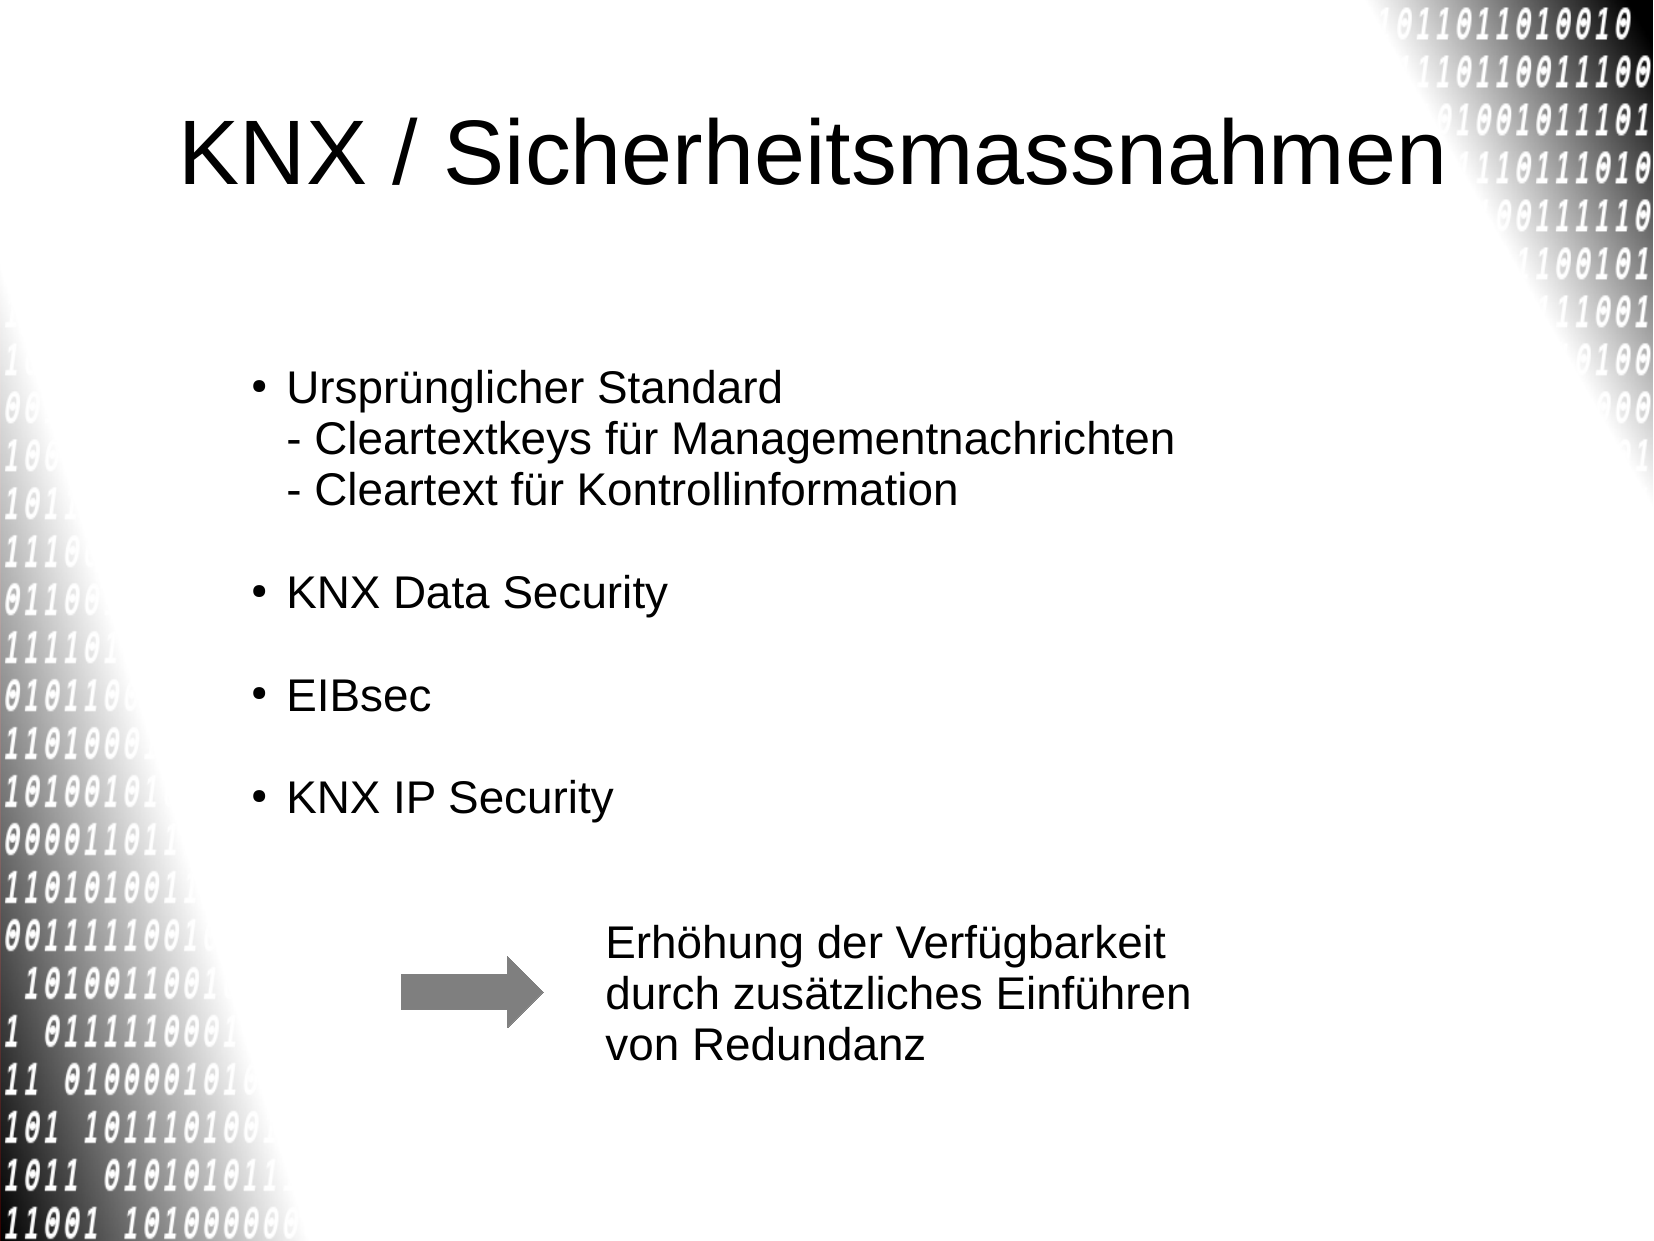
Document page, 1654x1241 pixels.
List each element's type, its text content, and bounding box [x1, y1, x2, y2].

text_box Erhöhung der Verfügbarkeit durch zusätzliches Einführen von Redundanz [590, 909, 1241, 1079]
picture [0, 0, 1653, 1241]
text_box Ursprünglicher Standard - Cleartextkeys für Managementnachrichten - Cleartext für Kontrollinformation KNX Data Security EIBsec KNX IP Security [236, 354, 1276, 831]
text_box [401, 956, 544, 1028]
